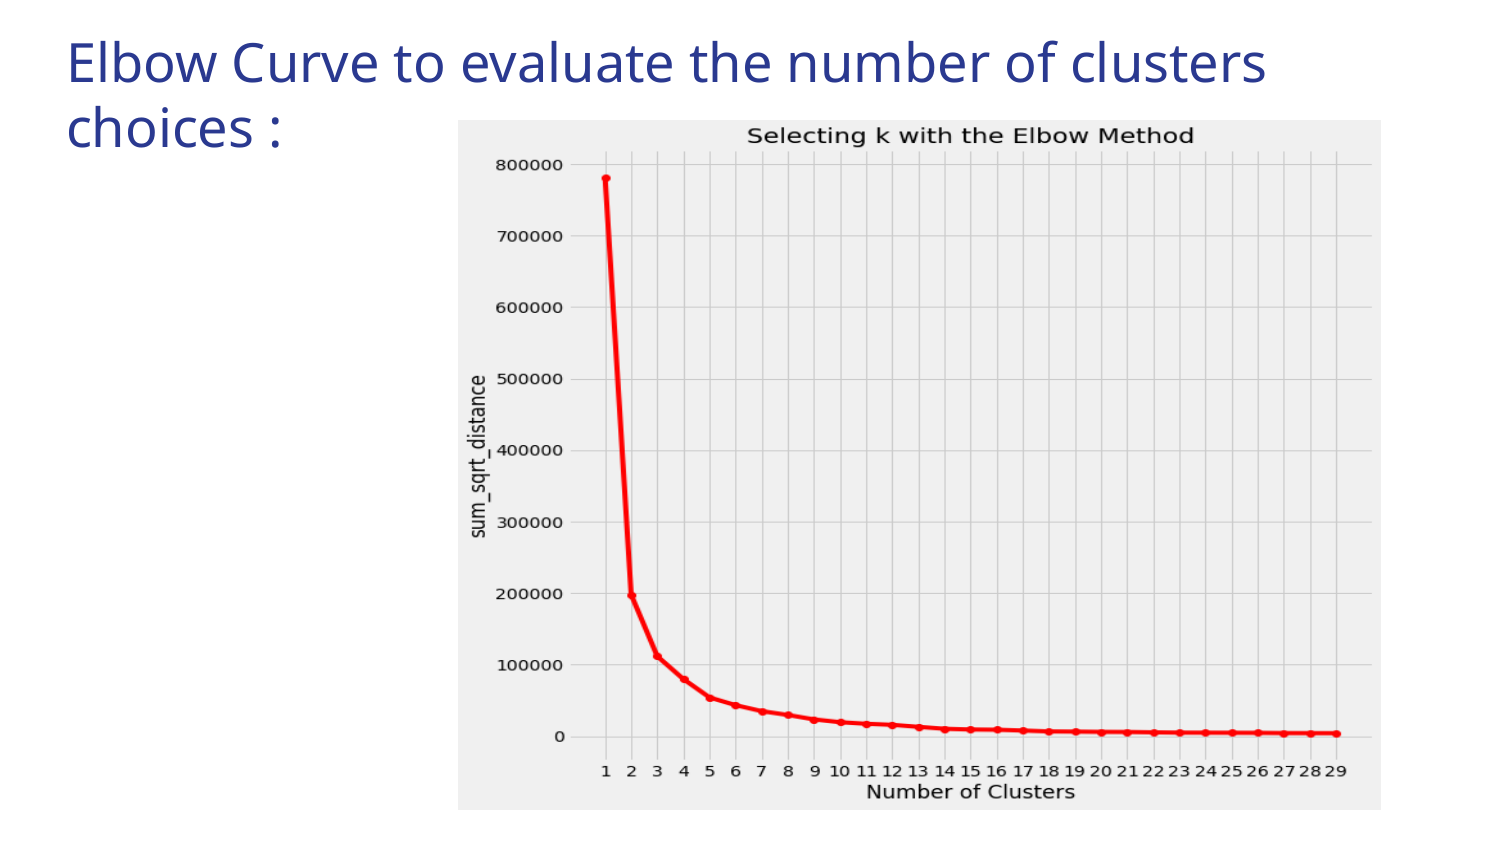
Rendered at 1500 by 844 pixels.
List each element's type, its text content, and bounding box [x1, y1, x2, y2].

picture [458, 120, 1381, 811]
title Elbow Curve to evaluate the number of clusters choices : [51, 13, 1449, 114]
